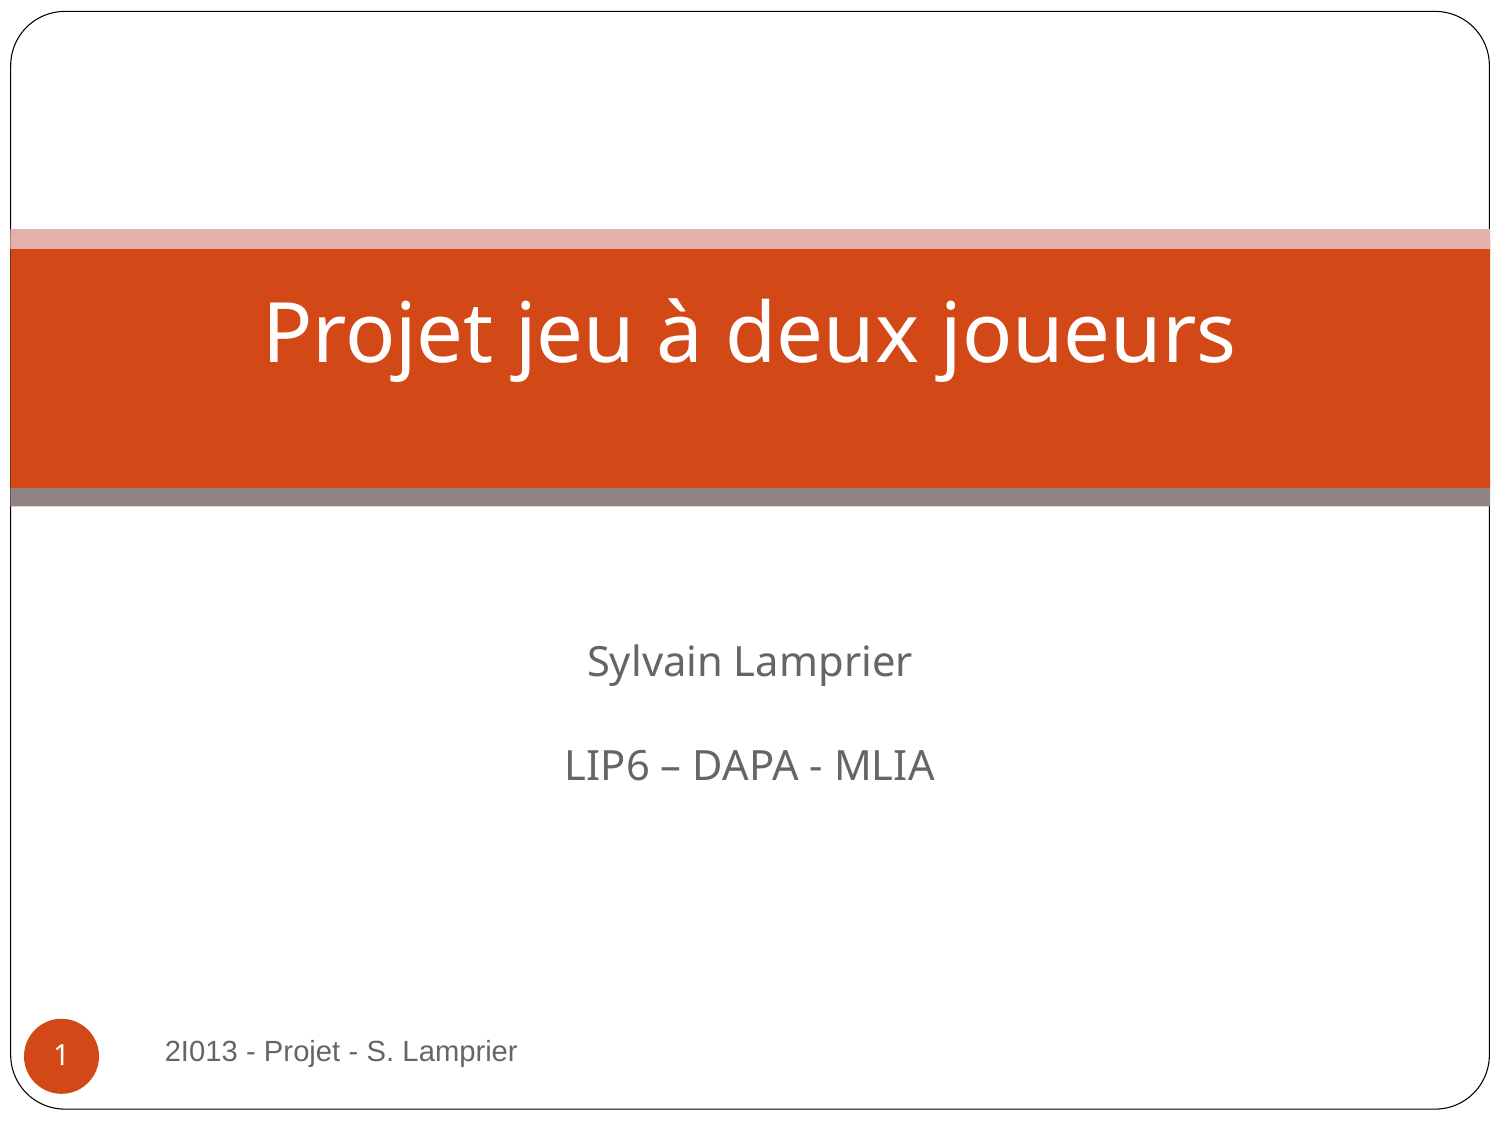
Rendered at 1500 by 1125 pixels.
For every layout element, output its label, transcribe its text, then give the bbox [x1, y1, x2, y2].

subtitle Sylvain Lamprier LIP6 – DAPA - MLIA [62, 637, 1438, 925]
title Projet jeu à deux joueurs [112, 212, 1388, 454]
text_box 2I013 - Projet - S. Lamprier [149, 1012, 801, 1088]
text_box <numéro> [23, 1018, 100, 1094]
